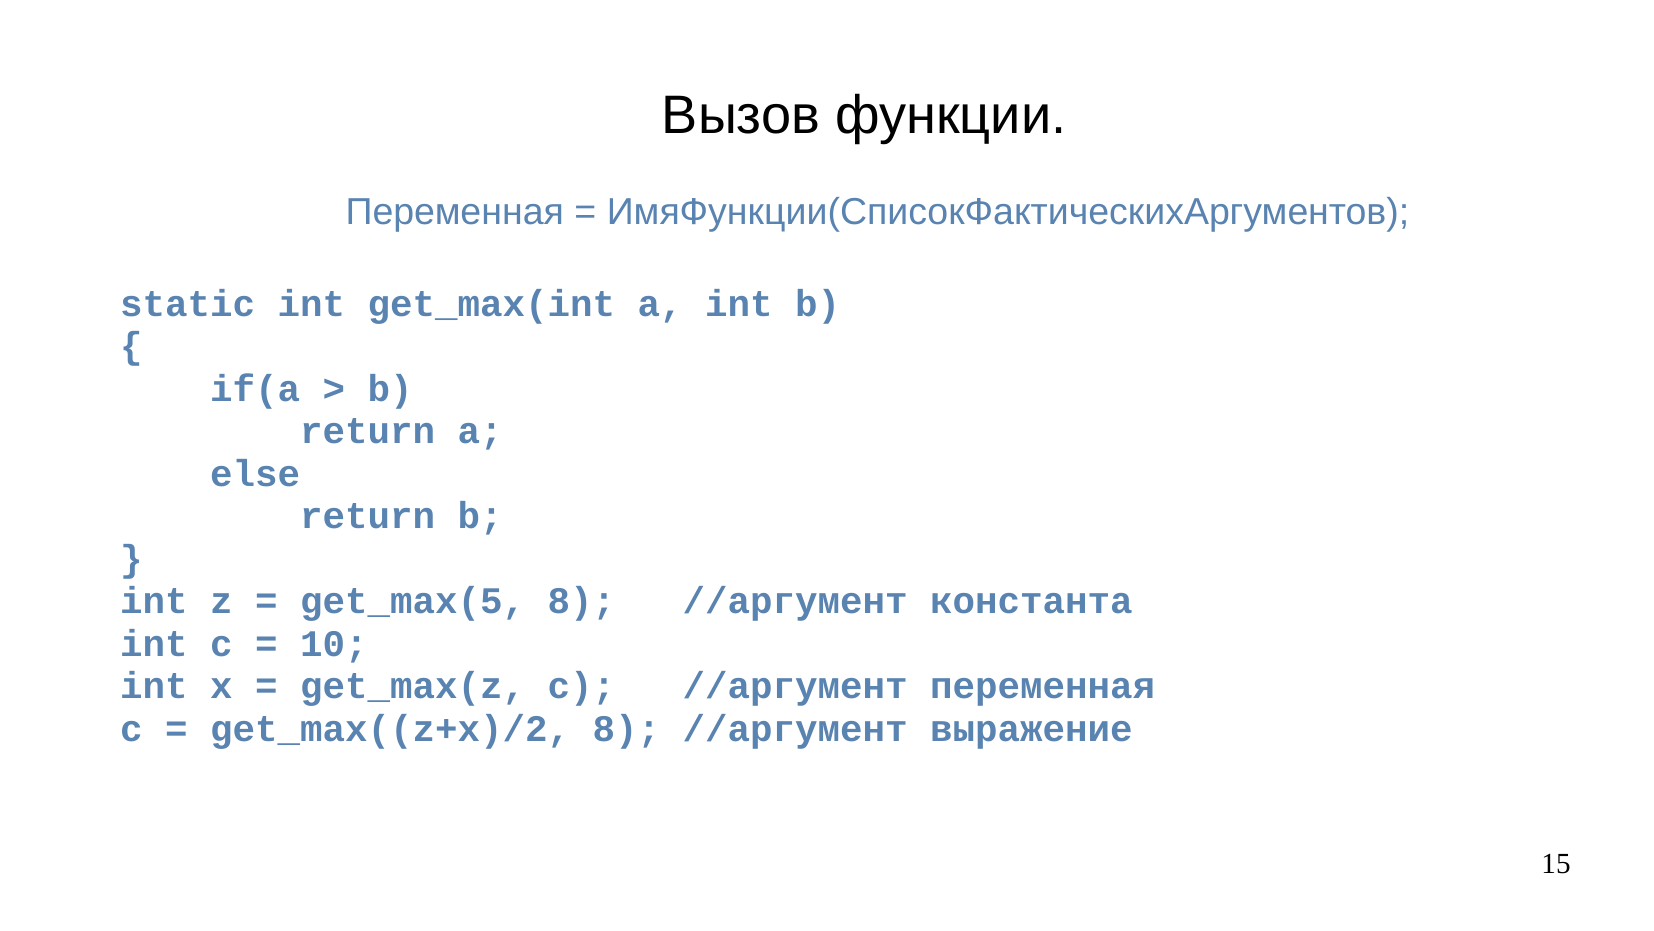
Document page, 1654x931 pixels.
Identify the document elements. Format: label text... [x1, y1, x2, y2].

title Вызов функции. [82, 37, 1571, 193]
list static int get_max(int a, int b) { if(a > b) return a; else return b; } int z = get_max(5, 8); //аргумент константа int c = 10; int x = get_max(z, c); //аргумент переменная с = get_max((z+x)/2, 8); //аргумент выражение [120, 285, 1441, 841]
text_box Переменная = ИмяФункции(СписокФактическихАргументов); [330, 183, 1426, 241]
